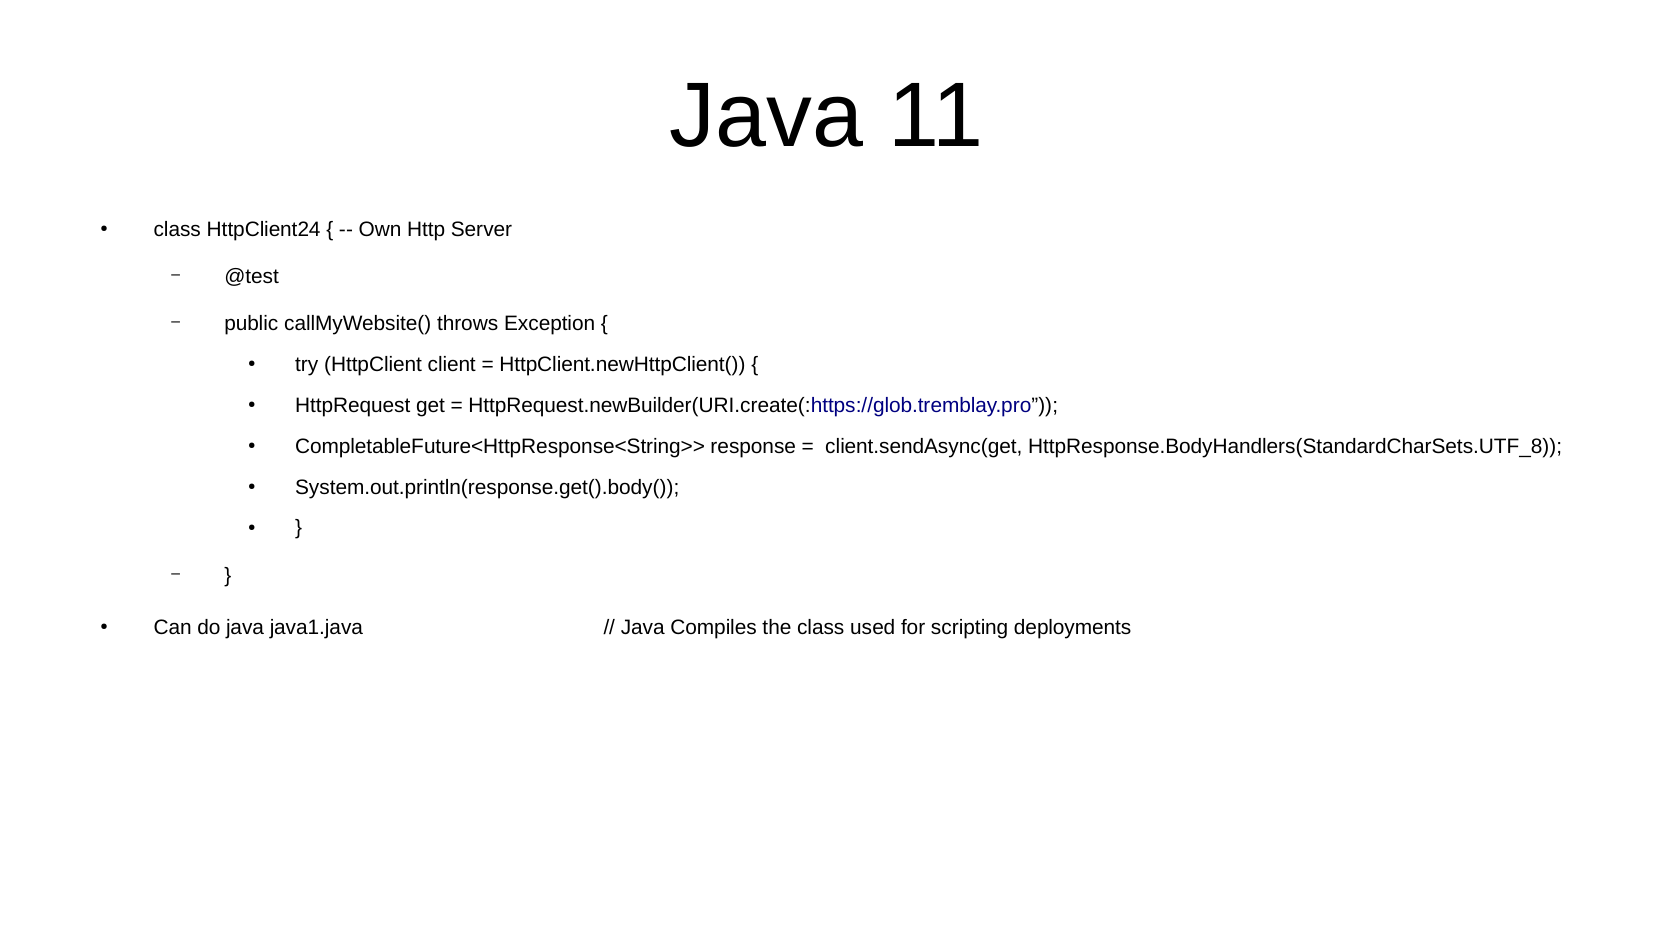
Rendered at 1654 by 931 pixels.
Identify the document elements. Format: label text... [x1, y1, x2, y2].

list class HttpClient24 { -- Own Http Server @test public callMyWebsite() throws Exception { try (HttpClient client = HttpClient.newHttpClient()) { HttpRequest get = HttpRequest.newBuilder(URI.create(:https://glob.tremblay.pro”)); CompletableFuture<HttpResponse<String>> response = client.sendAsync(get, HttpResponse.BodyHandlers(StandardCharSets.UTF_8)); System.out.println(response.get().body()); } } Can do java java1.java // Java Compiles the class used for scripting deployments [82, 217, 1613, 901]
title Java 11 [82, 37, 1571, 193]
